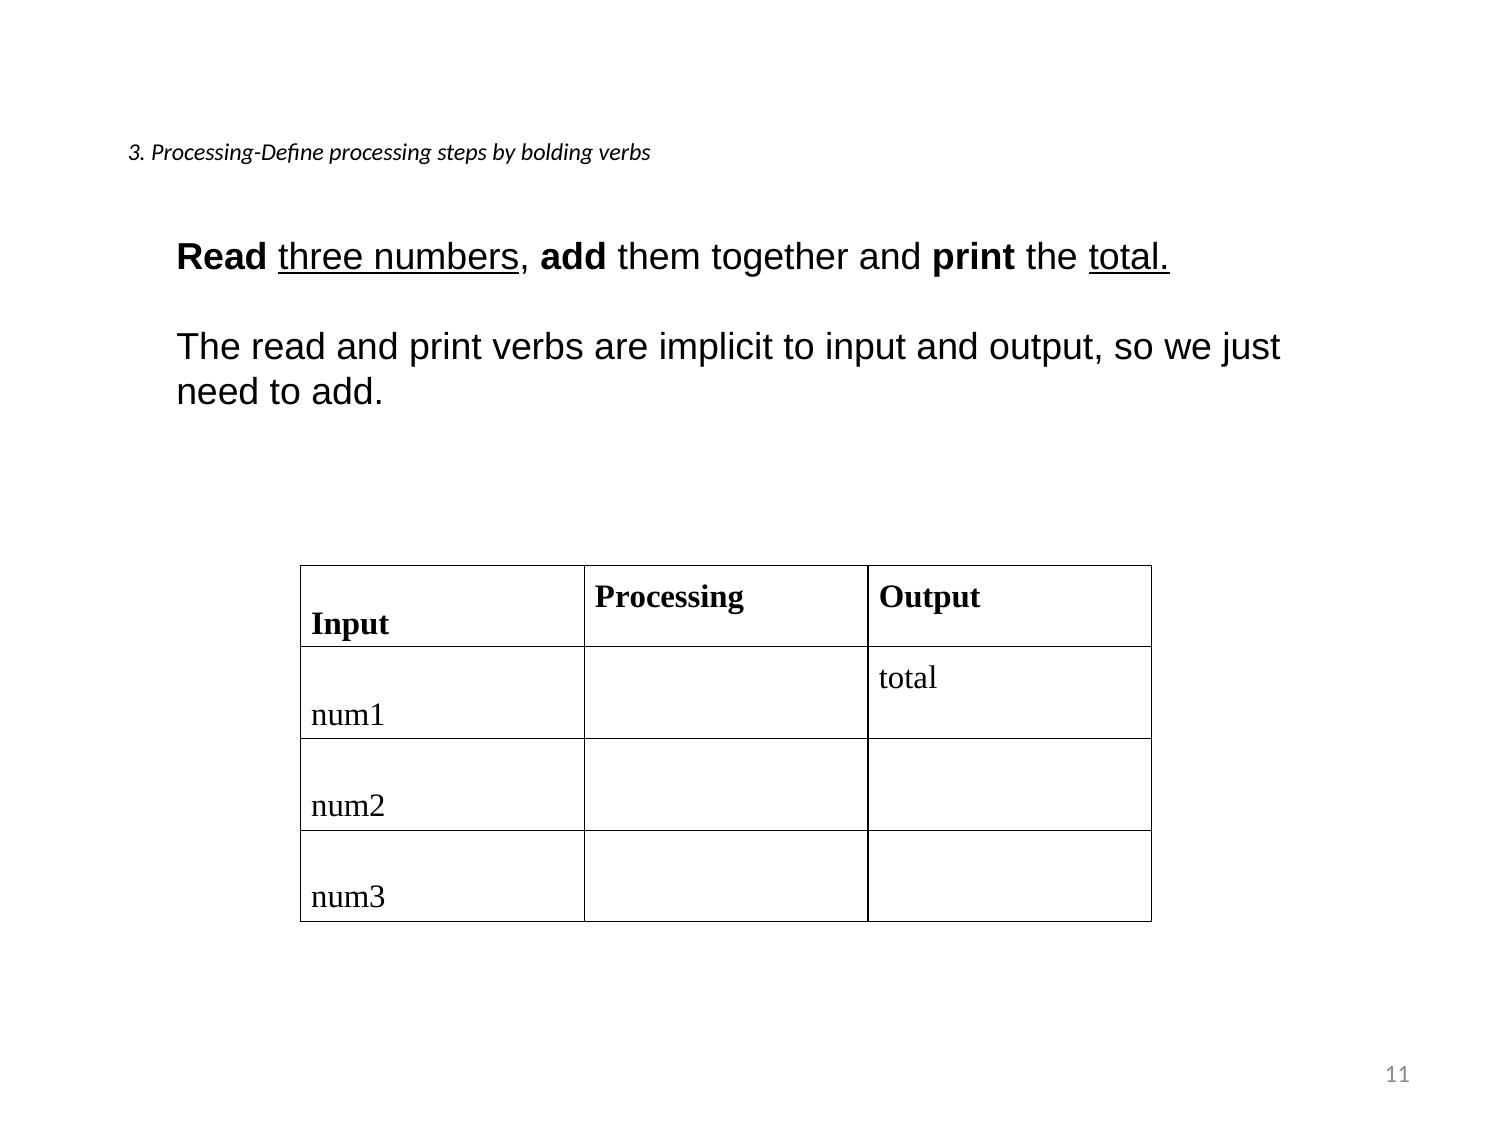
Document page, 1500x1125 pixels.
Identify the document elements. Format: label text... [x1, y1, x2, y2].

slide_number <number> [1074, 1042, 1425, 1103]
title 3. Processing-Define processing steps by bolding verbs [112, 99, 1438, 225]
chart [288, 565, 1247, 945]
text_box Read three numbers, add them together and print the total. The read and print verbs are implicit to input and output, so we just need to add. [161, 224, 1378, 490]
